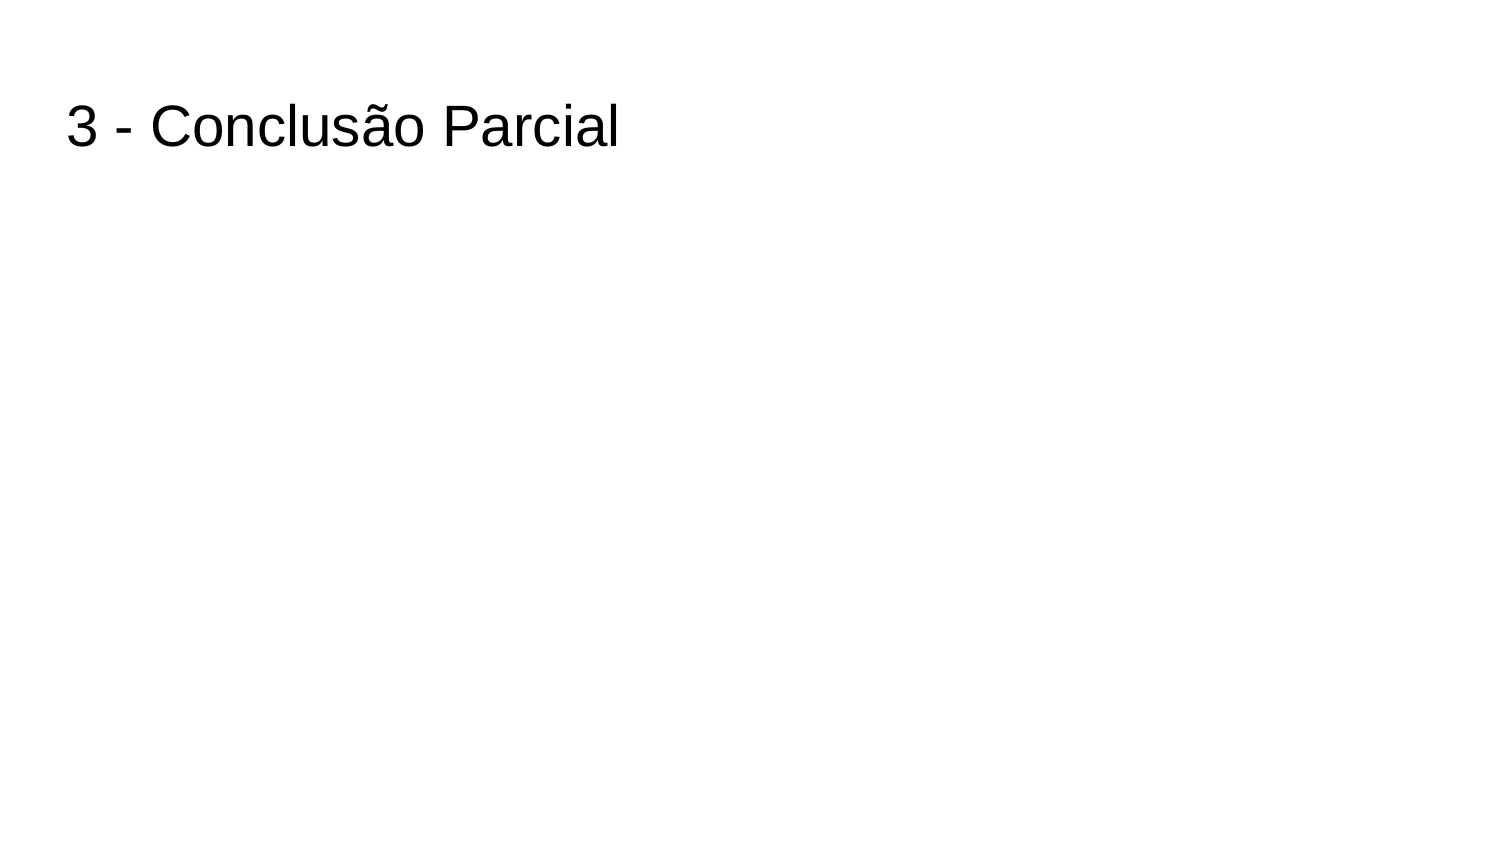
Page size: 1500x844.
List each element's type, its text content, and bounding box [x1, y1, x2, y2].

title 3 - Conclusão Parcial [51, 72, 1449, 167]
